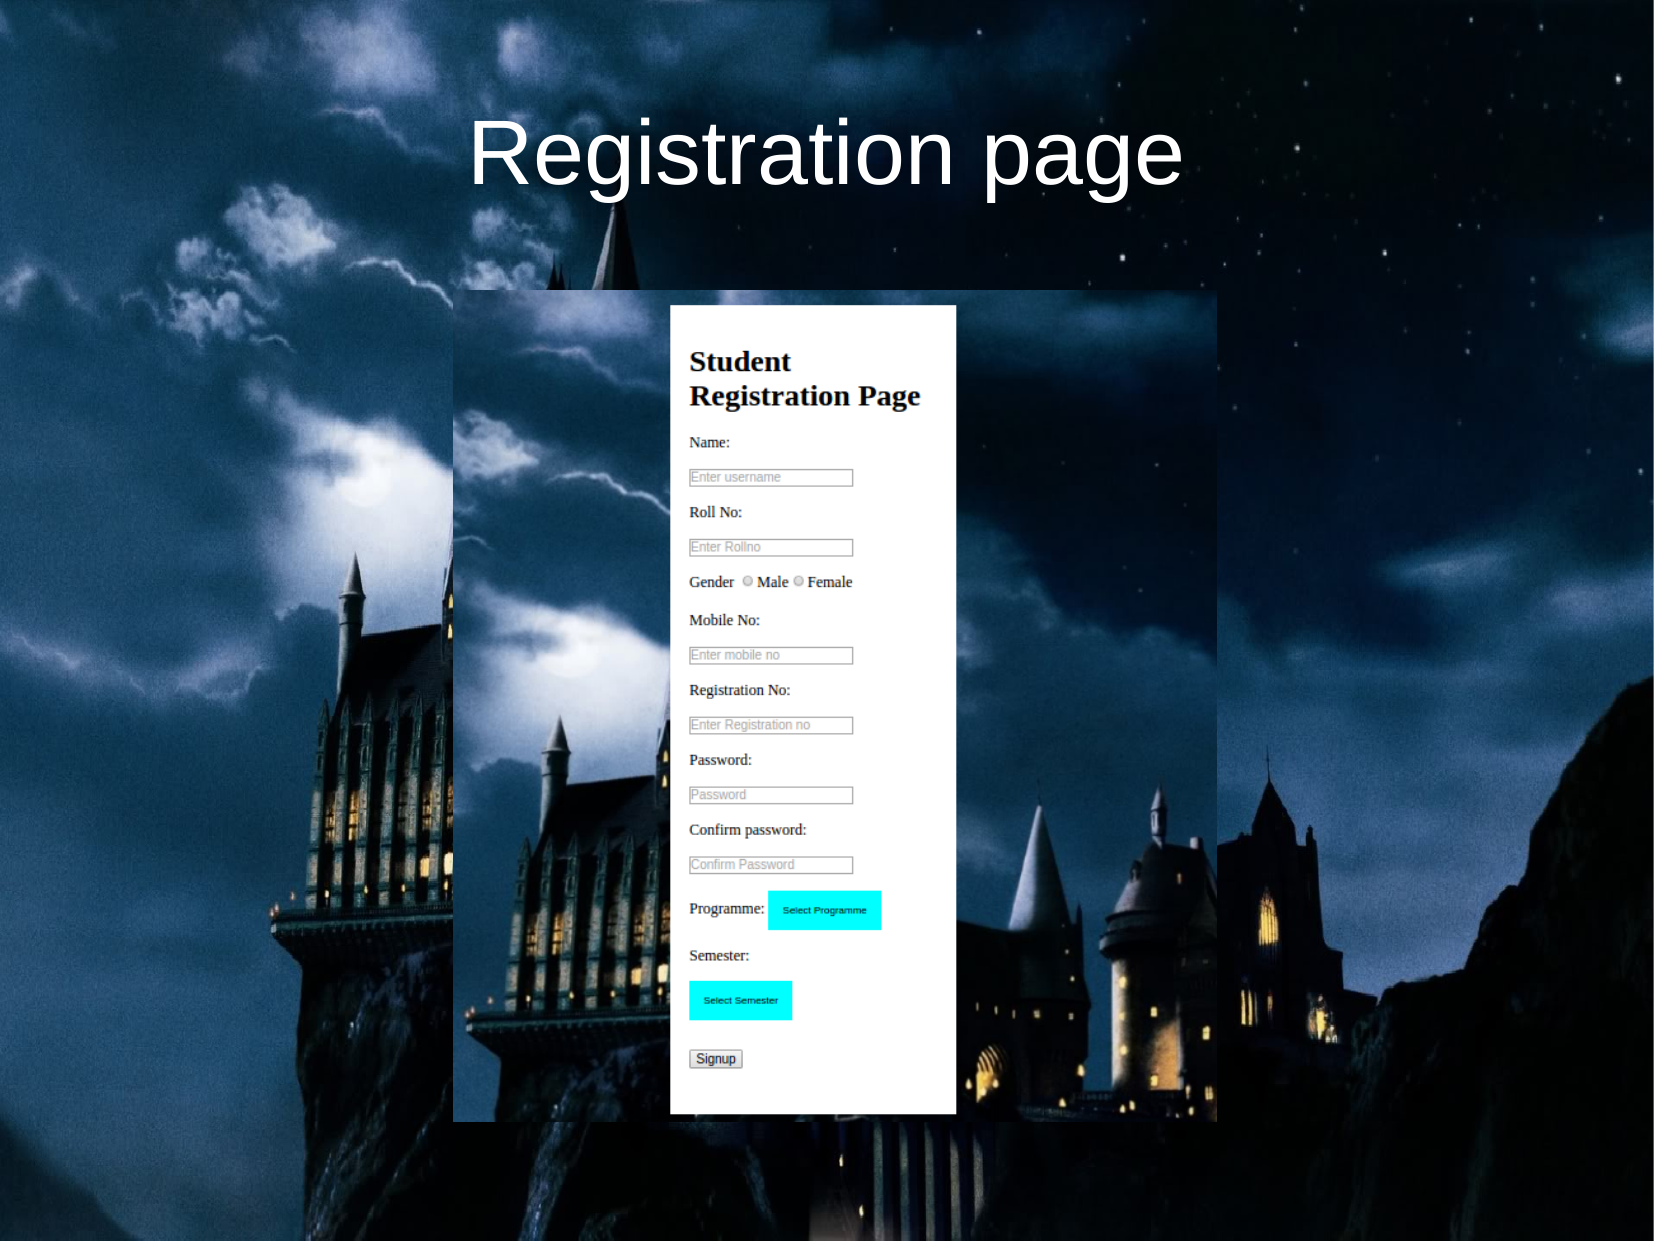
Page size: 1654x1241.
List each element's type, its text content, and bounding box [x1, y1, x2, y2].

picture [0, 0, 1654, 1241]
title Registration page [82, 49, 1571, 257]
